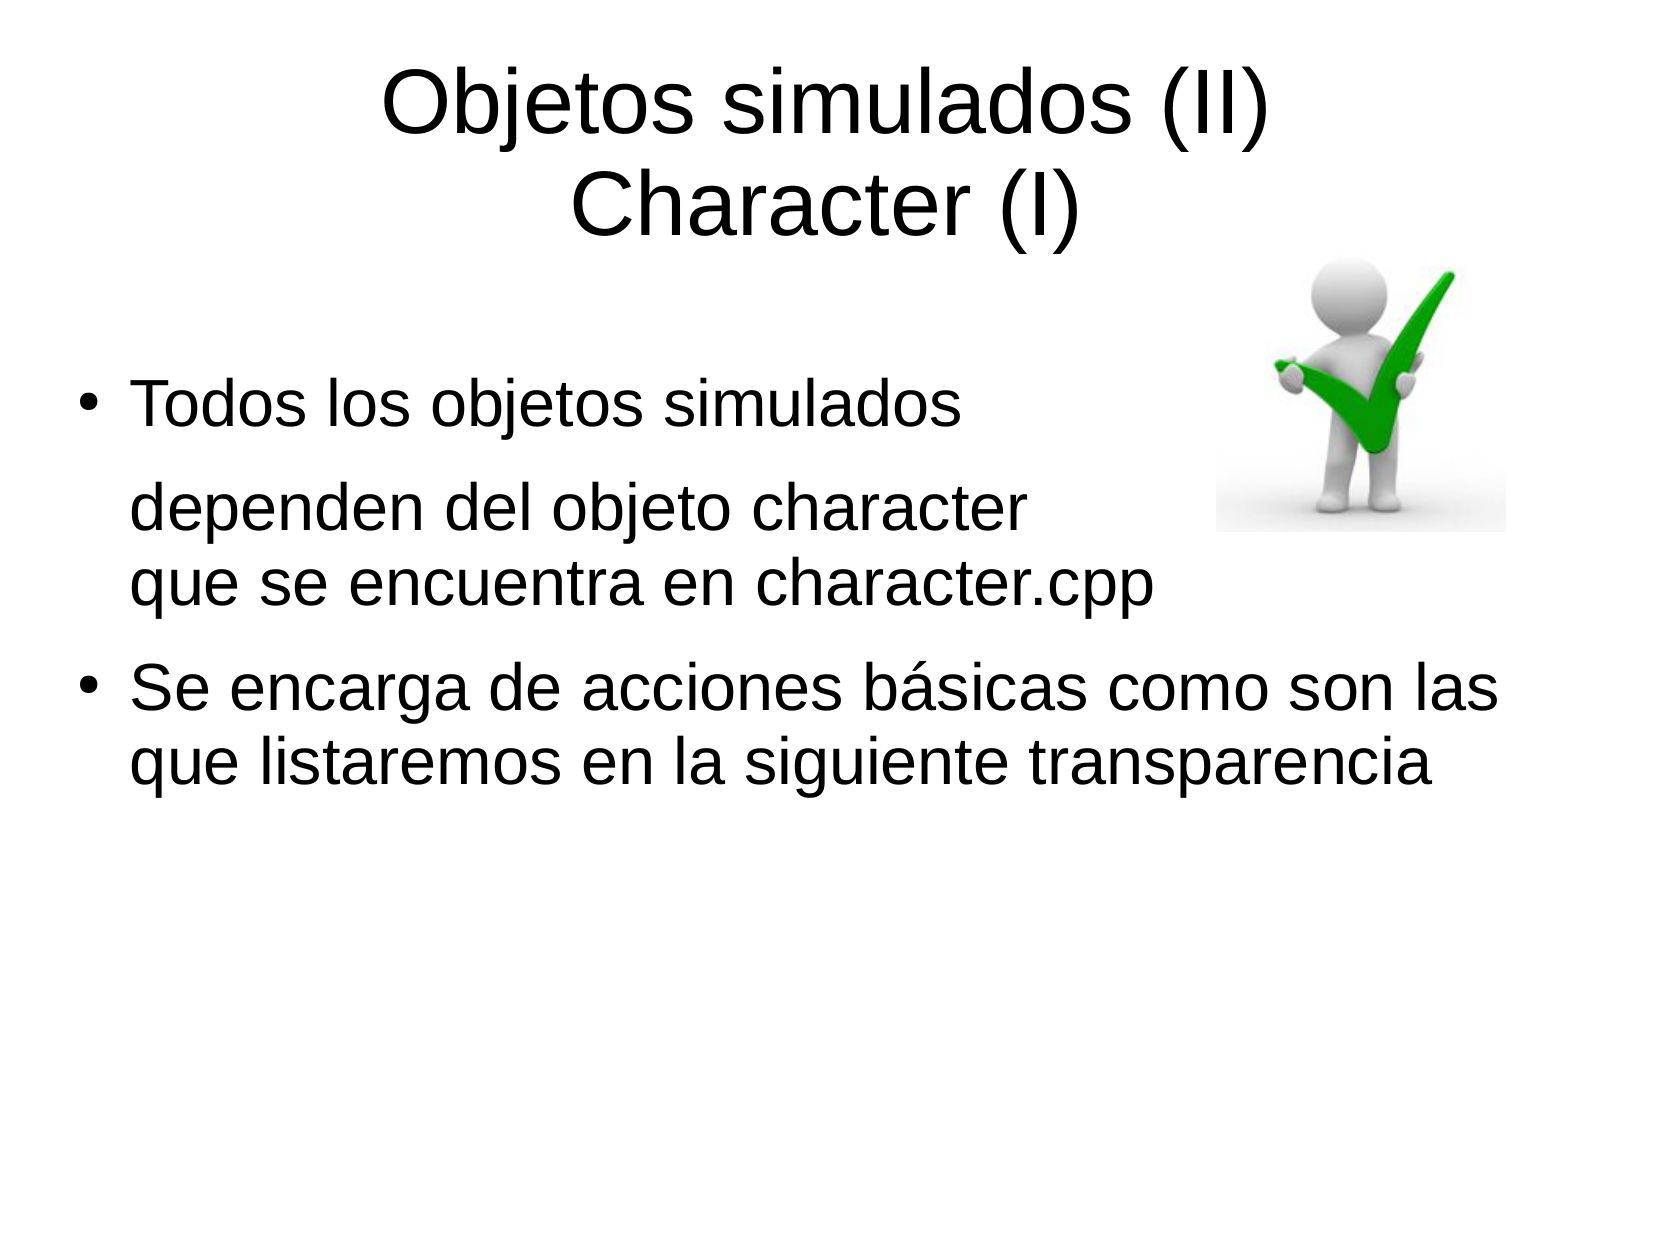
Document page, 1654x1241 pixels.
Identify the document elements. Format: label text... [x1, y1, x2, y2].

title Objetos simulados (II) Character (I) [82, 49, 1571, 257]
picture [1216, 242, 1506, 532]
list Todos los objetos simulados dependen del objeto character que se encuentra en character.cpp Se encarga de acciones básicas como son las que listaremos en la siguiente transparencia [59, 366, 1548, 1086]
